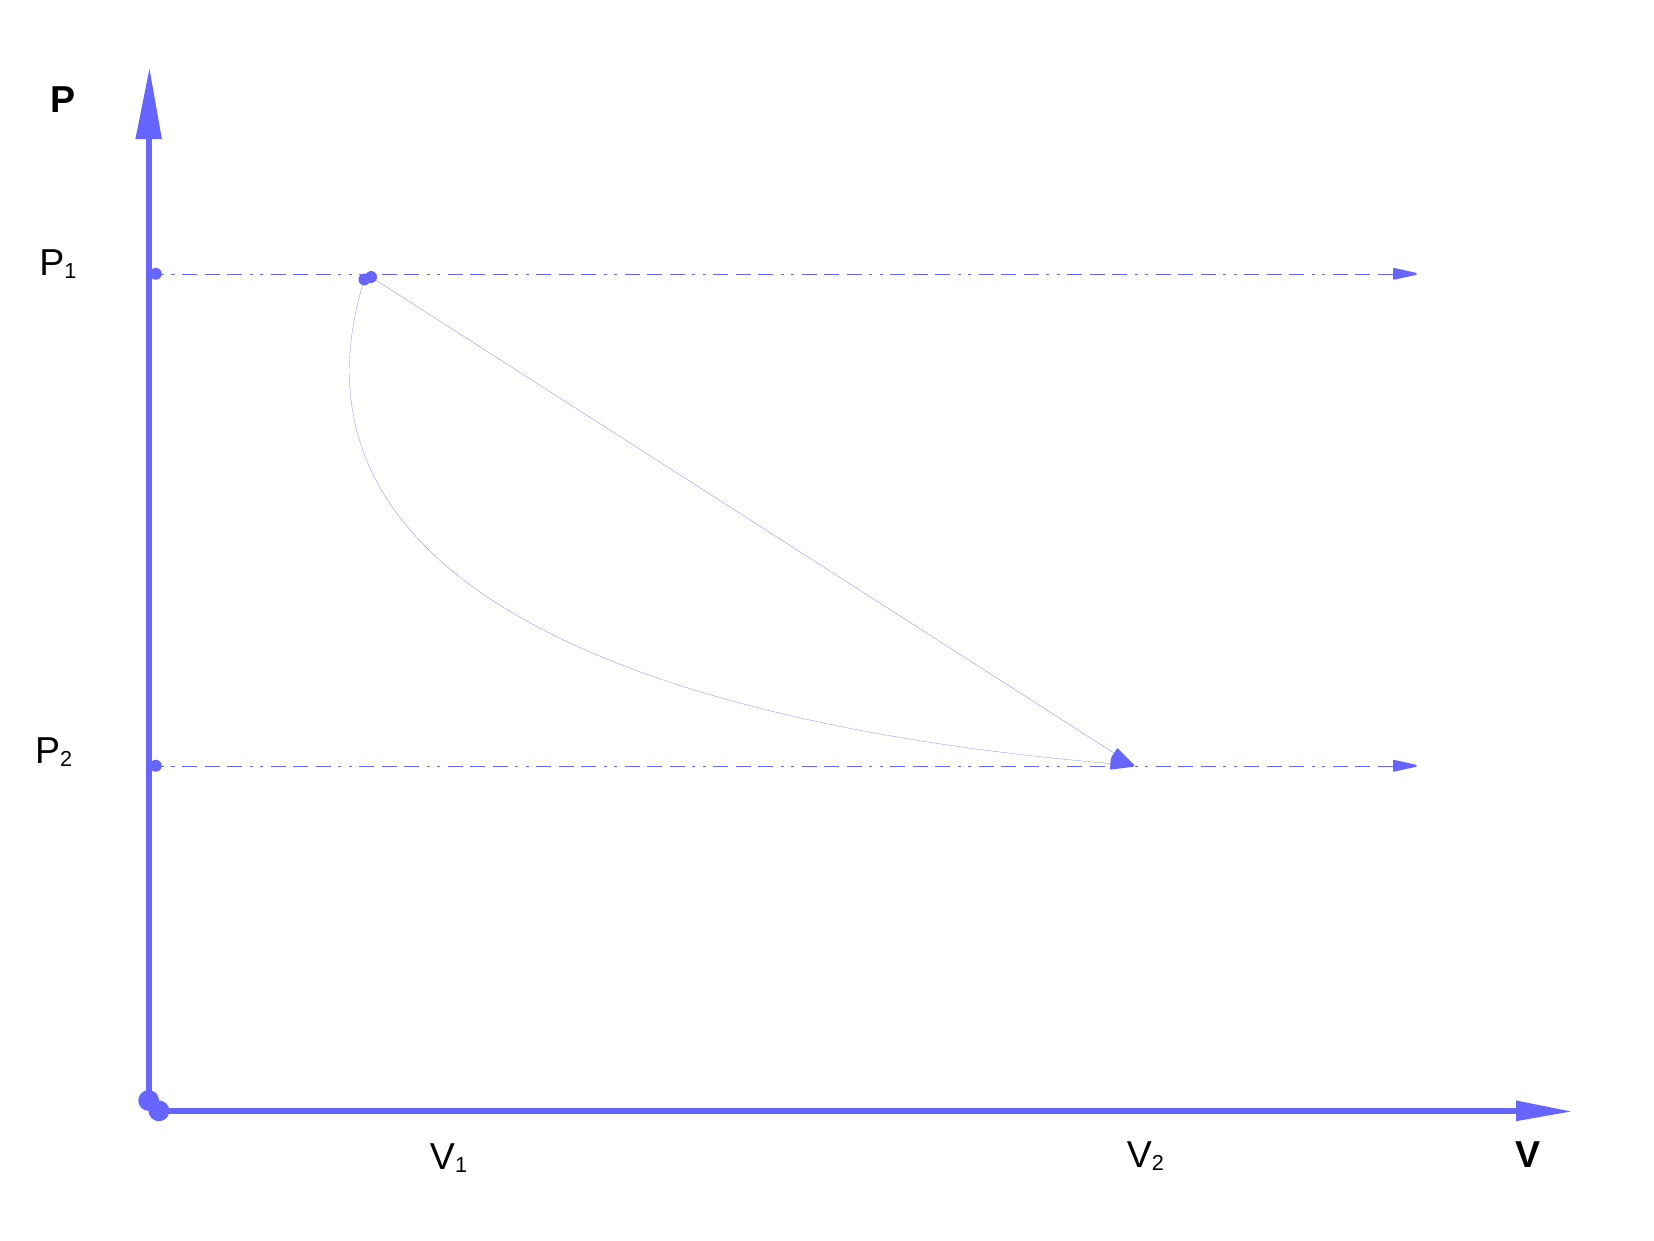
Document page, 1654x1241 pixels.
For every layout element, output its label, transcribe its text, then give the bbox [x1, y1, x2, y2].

text_box V2 [1112, 1125, 1238, 1215]
text_box V [1500, 1126, 1604, 1199]
text_box P2 [20, 722, 146, 811]
text_box P [35, 70, 139, 144]
text_box P1 [24, 234, 150, 323]
text_box V1 [415, 1128, 541, 1217]
